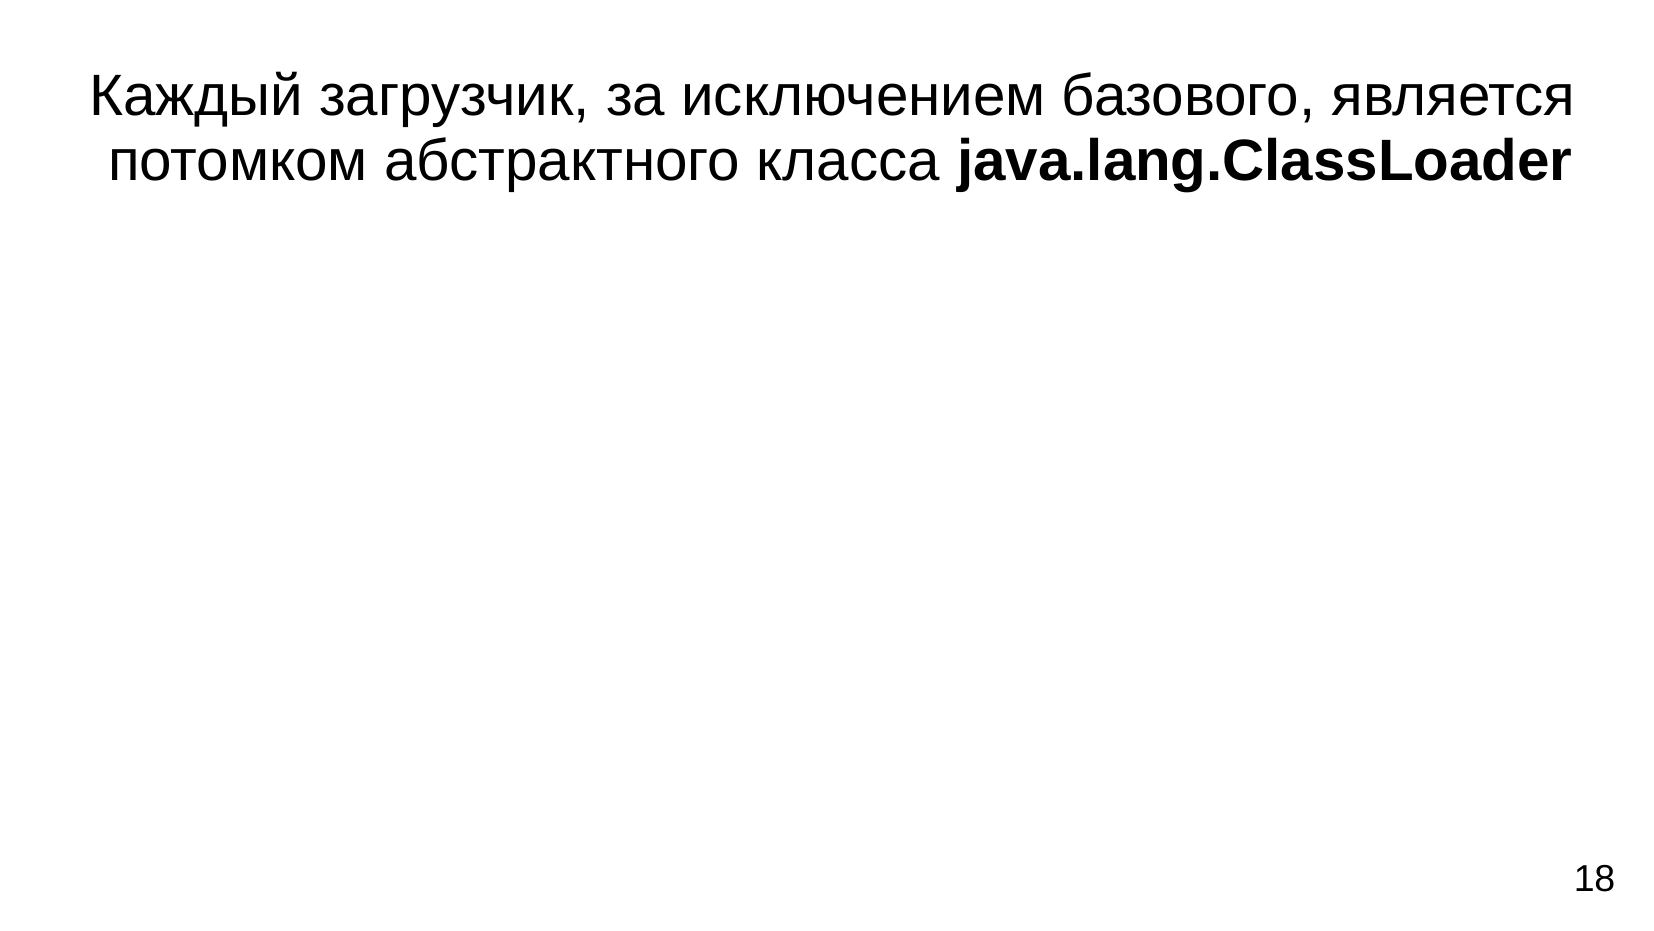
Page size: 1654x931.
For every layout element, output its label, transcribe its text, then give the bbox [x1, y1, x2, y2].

text_box Каждый загрузчик, за исключением базового, является потомком абстрактного класса java.lang.ClassLoader [70, 55, 1595, 266]
text_box 18 [1559, 850, 1642, 908]
